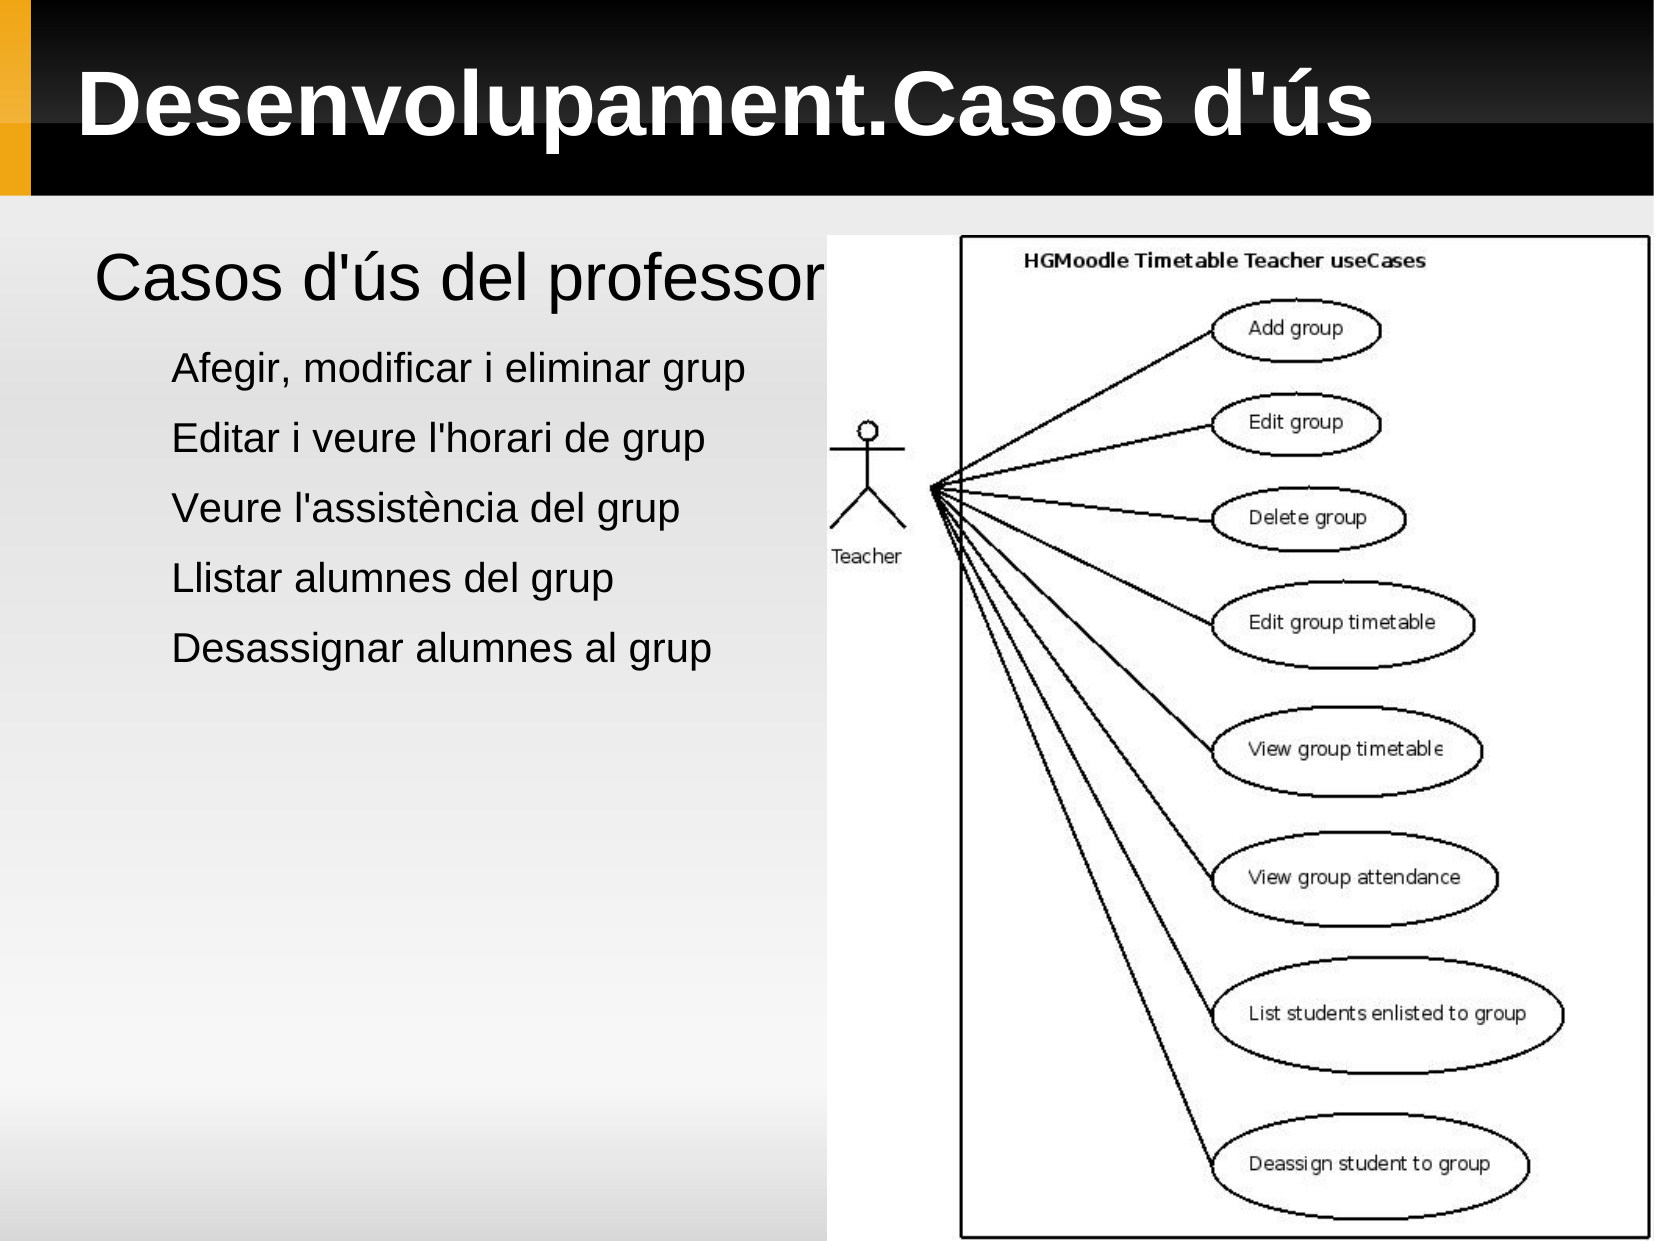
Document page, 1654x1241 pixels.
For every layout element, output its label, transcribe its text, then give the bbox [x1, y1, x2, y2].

title Desenvolupament.Casos d'ús [76, 0, 1565, 208]
list Casos d'ús del professor Afegir, modificar i eliminar grup Editar i veure l'horari de grup Veure l'assistència del grup Llistar alumnes del grup Desassignar alumnes al grup [76, 240, 1270, 672]
picture [0, 0, 1654, 1241]
